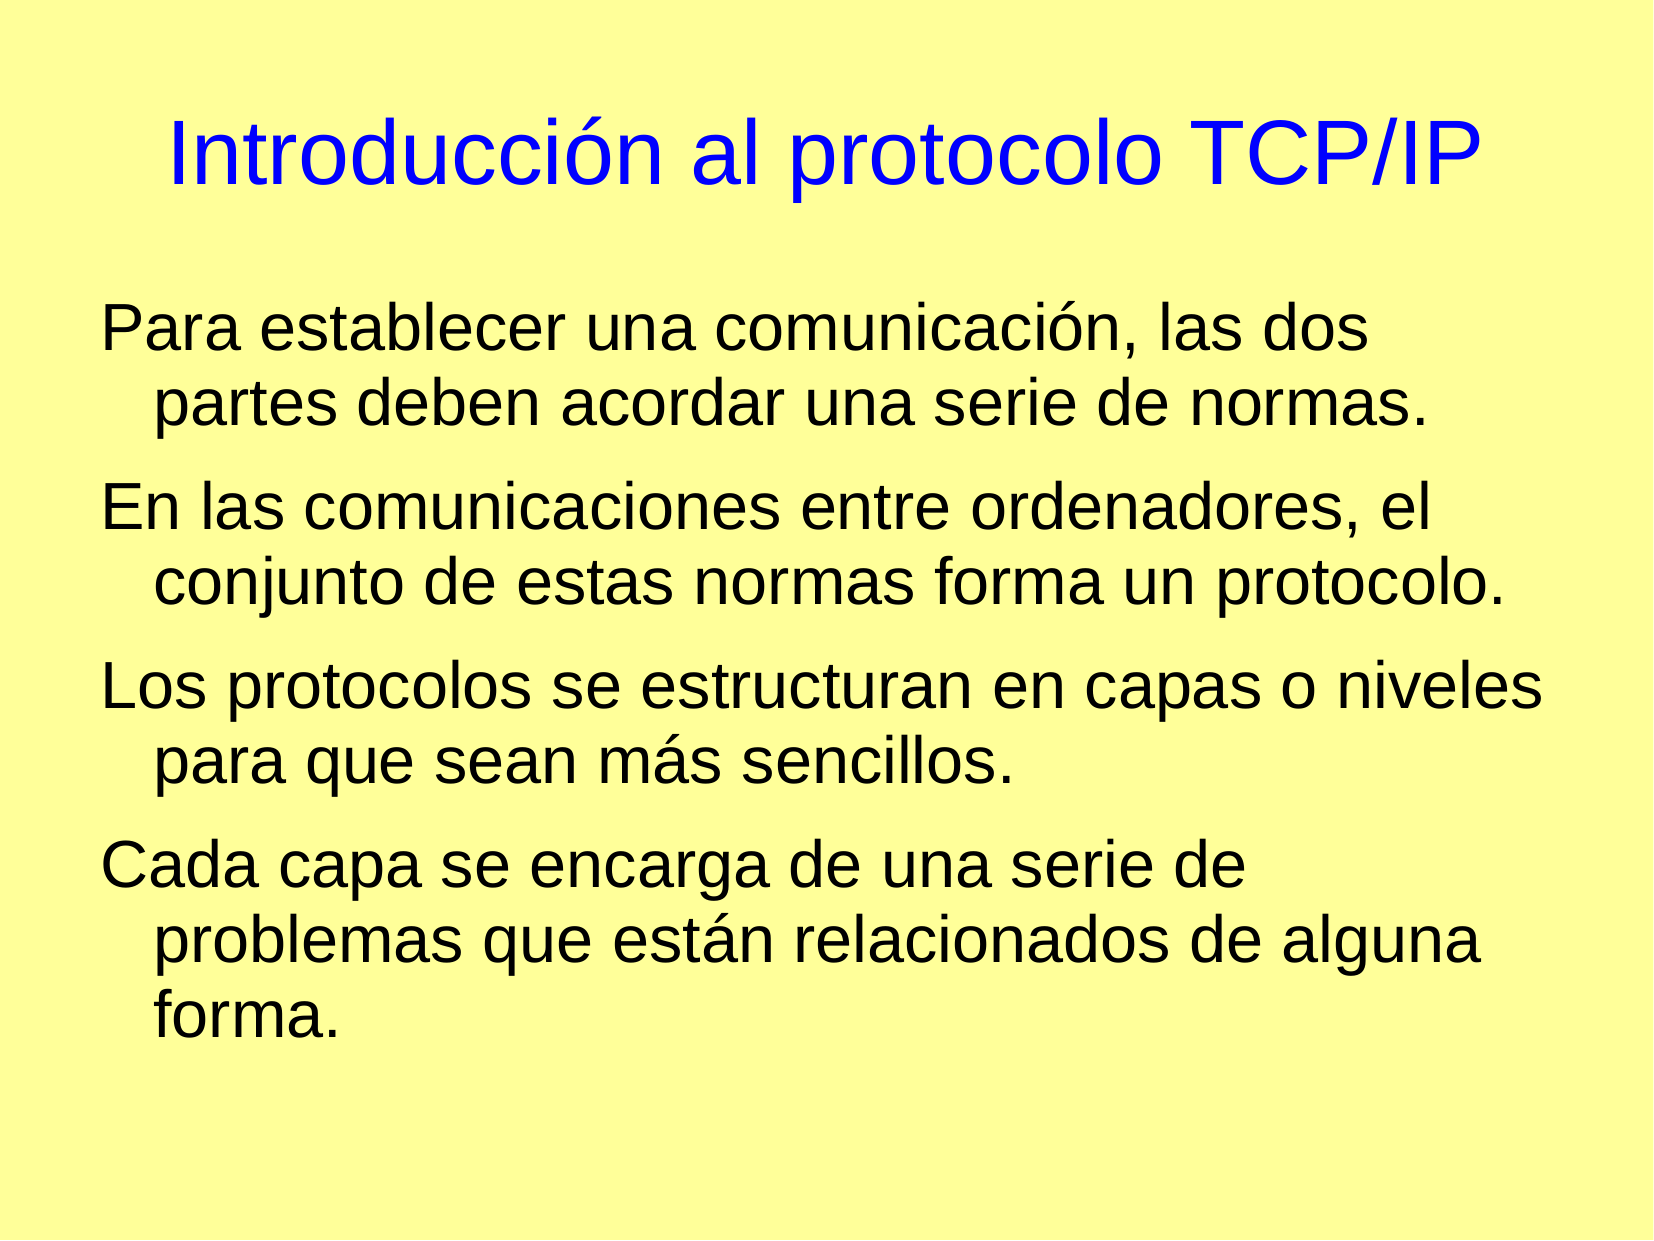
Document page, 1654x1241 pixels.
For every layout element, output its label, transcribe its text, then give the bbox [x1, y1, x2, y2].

title Introducción al protocolo TCP/IP [82, 49, 1571, 257]
list Para establecer una comunicación, las dos partes deben acordar una serie de normas. En las comunicaciones entre ordenadores, el conjunto de estas normas forma un protocolo. Los protocolos se estructuran en capas o niveles para que sean más sencillos. Cada capa se encarga de una serie de problemas que están relacionados de alguna forma. [82, 290, 1571, 1109]
